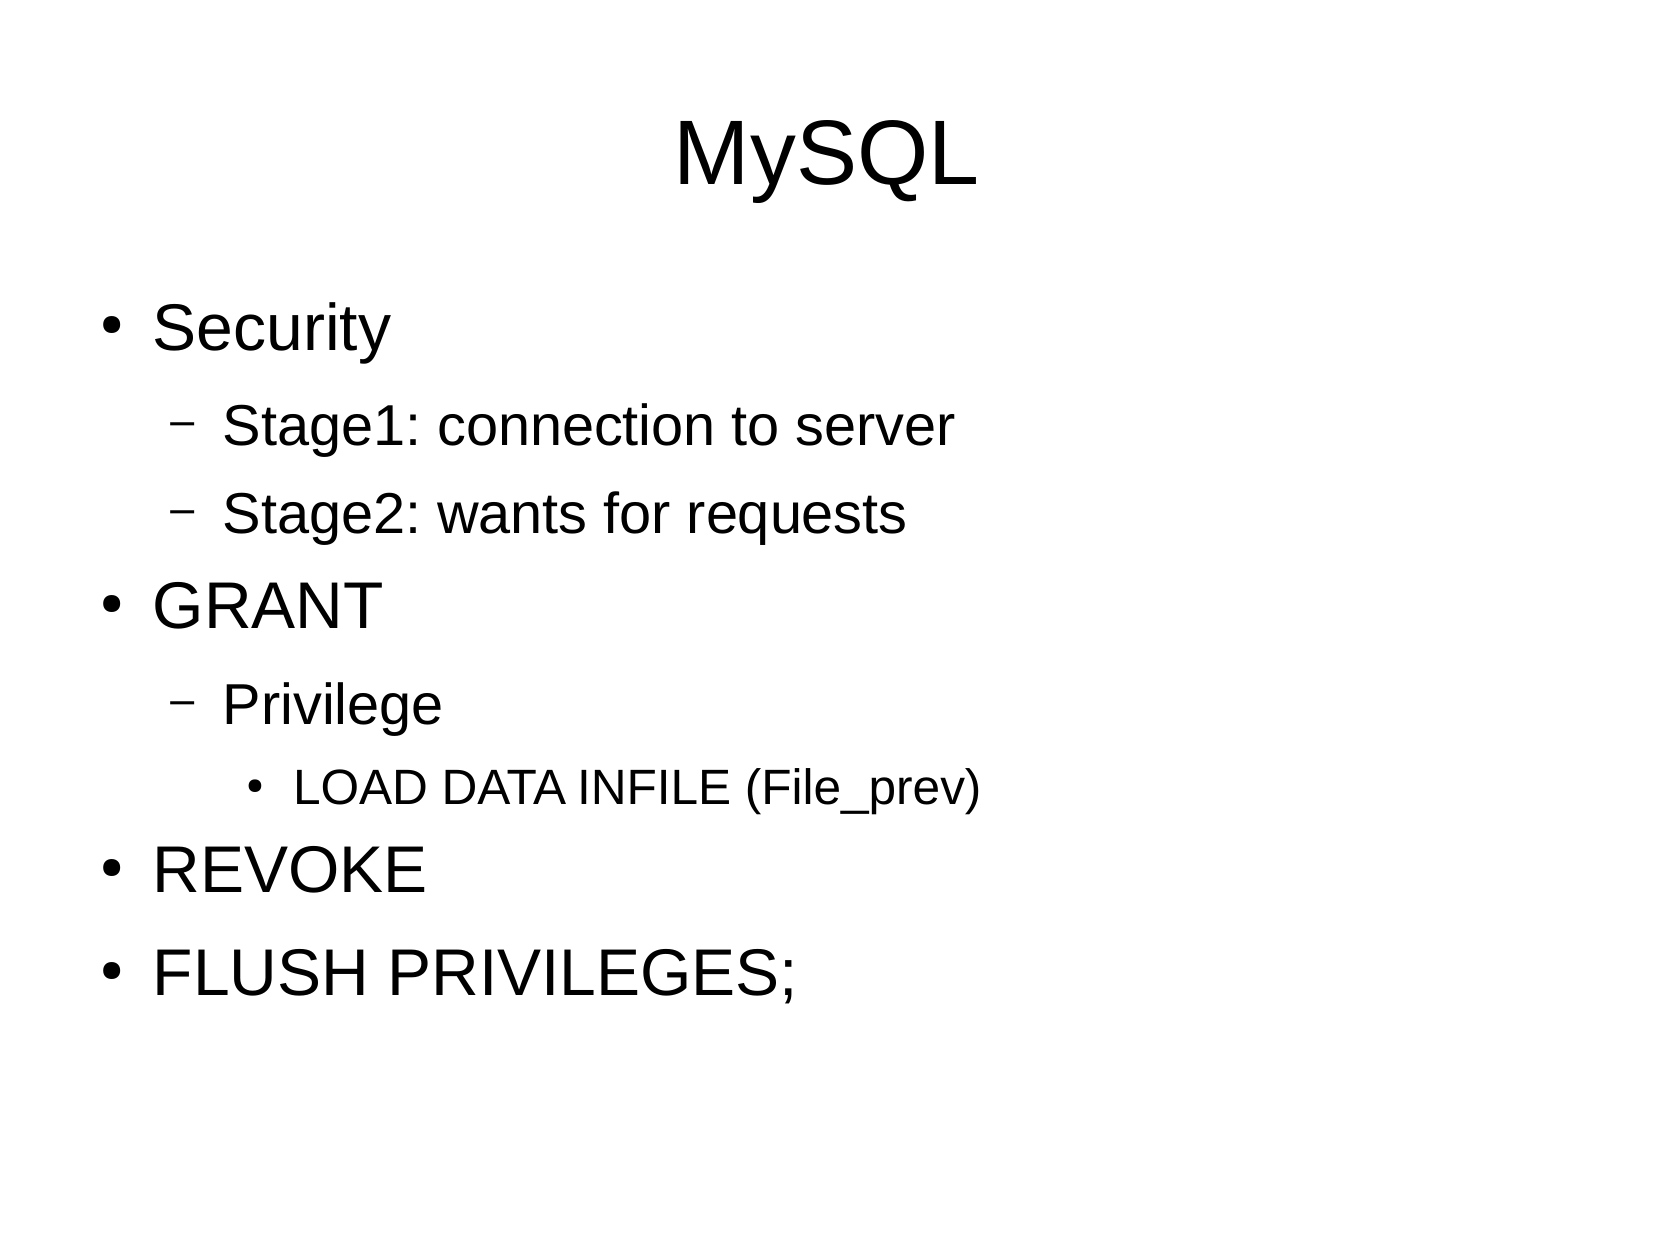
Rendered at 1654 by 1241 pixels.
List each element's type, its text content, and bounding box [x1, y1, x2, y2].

list Security Stage1: connection to server Stage2: wants for requests GRANT Privilege LOAD DATA INFILE (File_prev) REVOKE FLUSH PRIVILEGES; [82, 290, 1571, 1010]
title MySQL [82, 49, 1571, 257]
